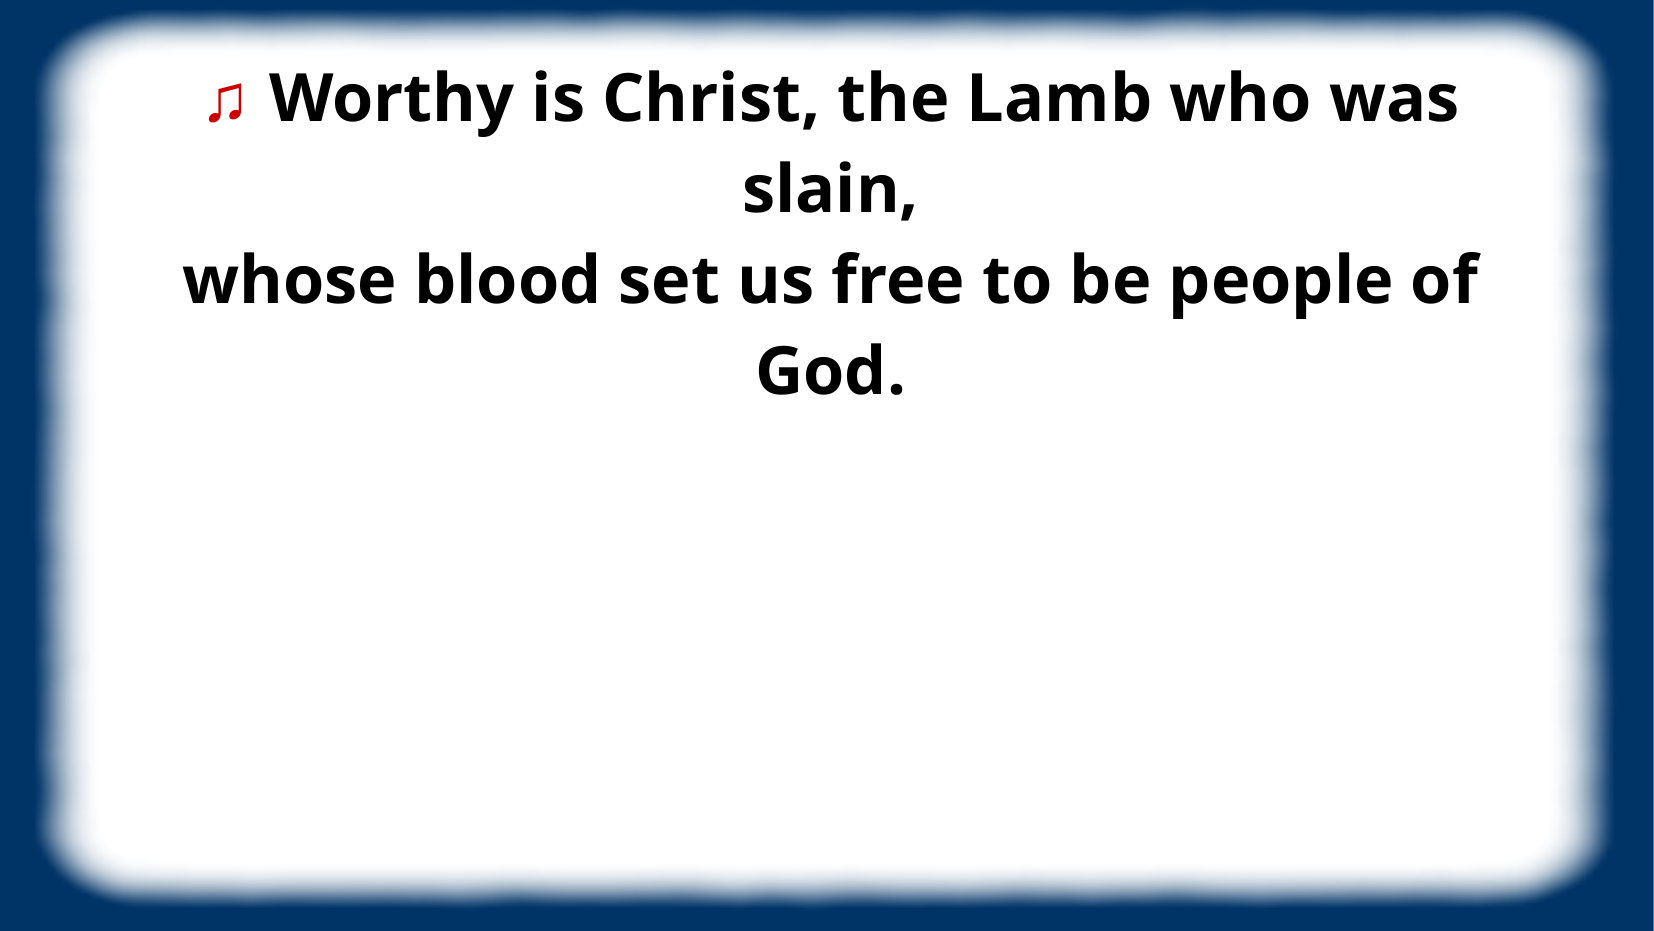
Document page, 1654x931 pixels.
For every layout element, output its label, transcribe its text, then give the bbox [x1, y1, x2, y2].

text_box ♫ Worthy is Christ, the Lamb who was slain, whose blood set us free to be people of God. [95, 43, 1566, 436]
picture [0, 0, 1654, 931]
